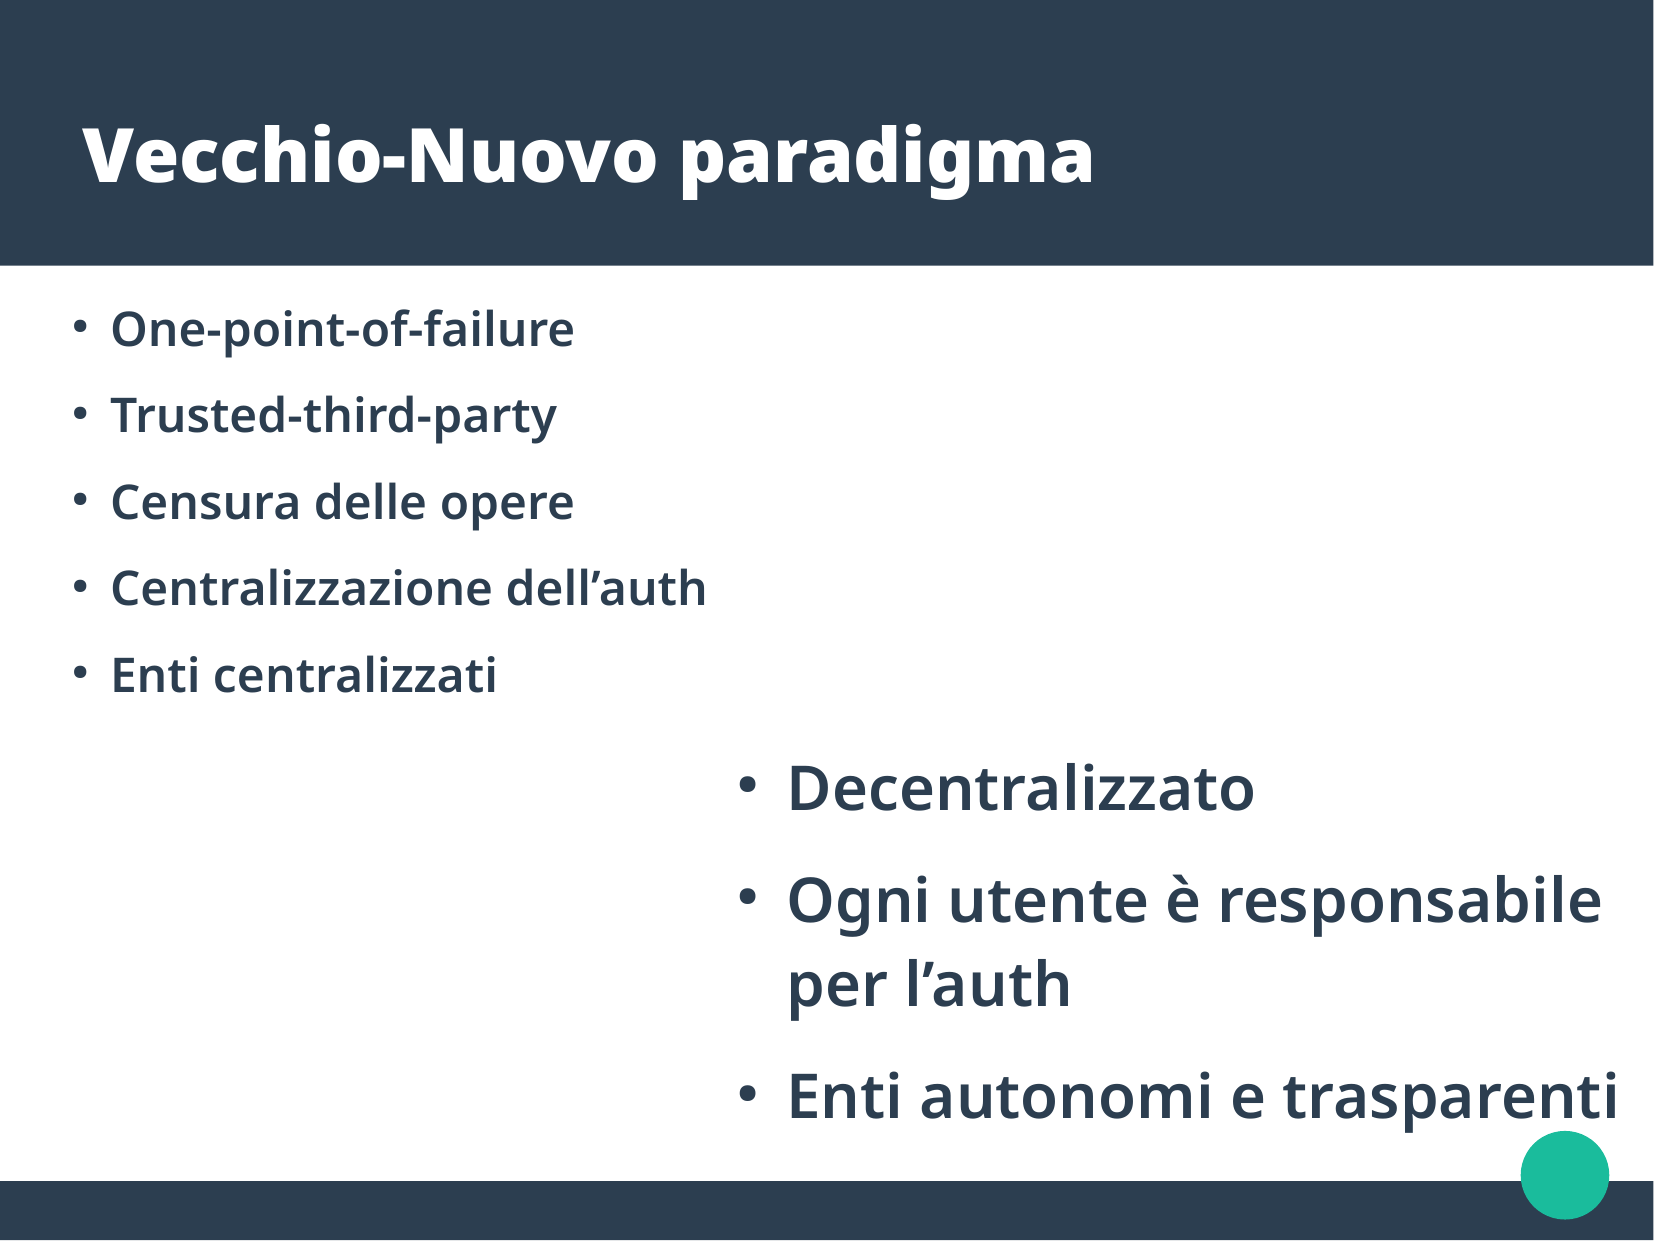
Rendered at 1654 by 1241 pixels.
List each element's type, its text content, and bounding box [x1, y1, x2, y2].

list Decentralizzato Ogni utente è responsabile per l’auth Enti autonomi e trasparenti [720, 744, 1630, 1158]
title Vecchio-Nuovo paradigma [82, 49, 1571, 257]
list One-point-of-failure Trusted-third-party Censura delle opere Centralizzazione dell’auth Enti centralizzati [59, 295, 1087, 709]
